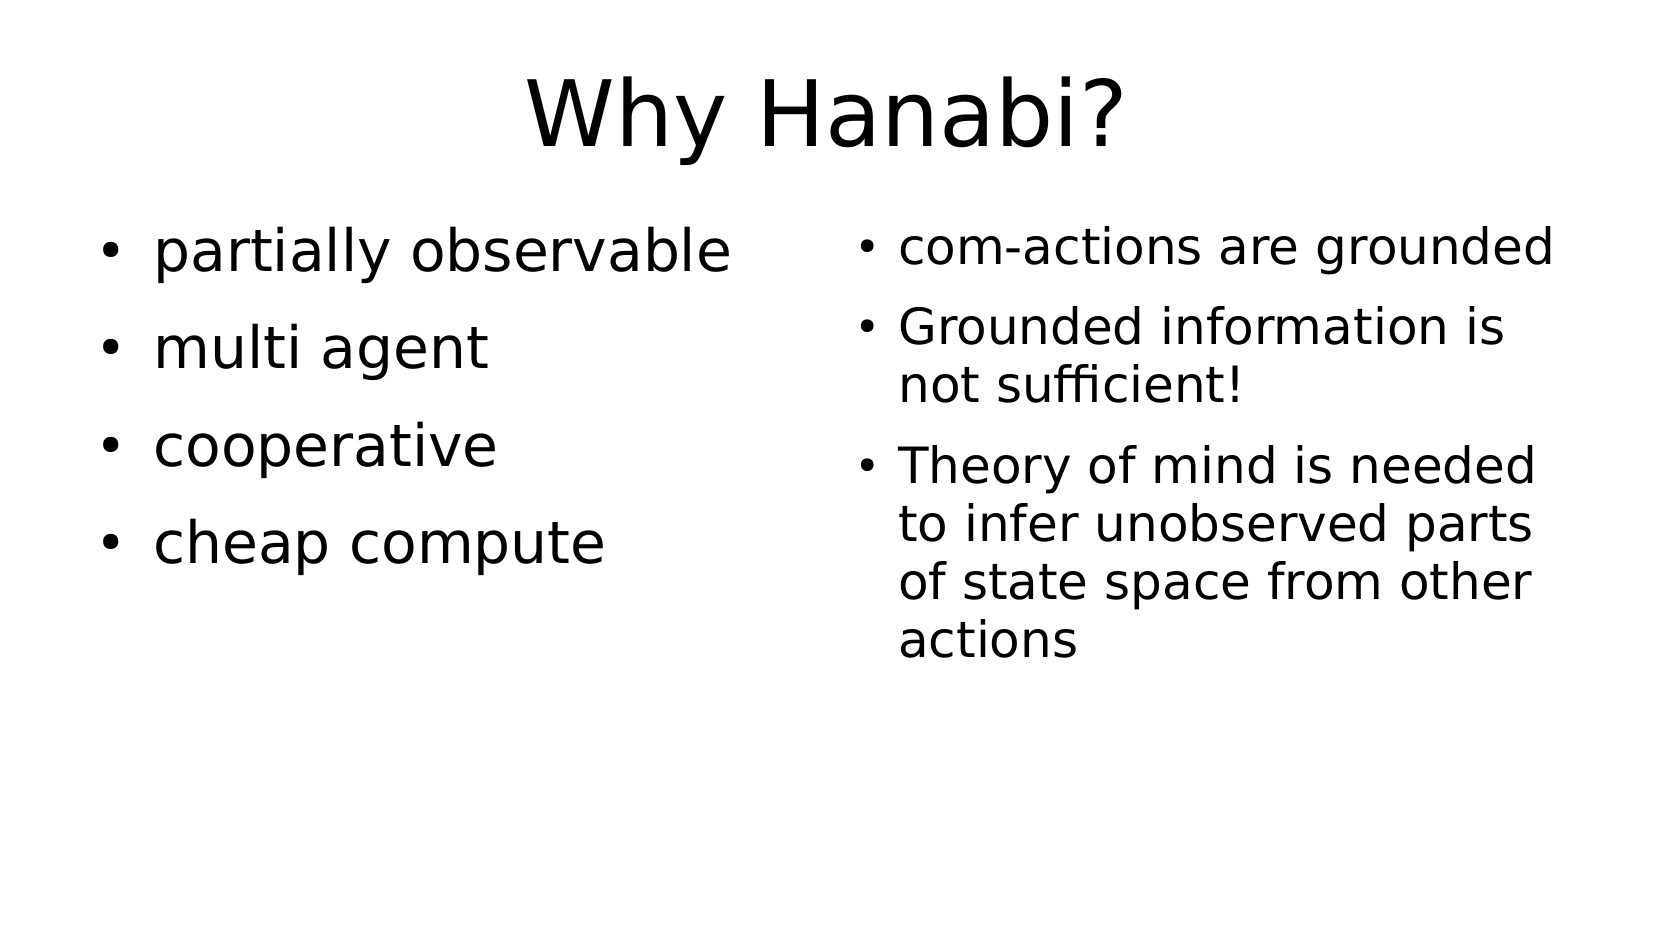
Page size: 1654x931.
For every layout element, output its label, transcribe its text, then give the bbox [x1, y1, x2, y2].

title Why Hanabi? [82, 37, 1571, 193]
list partially observable multi agent cooperative cheap compute [82, 217, 809, 758]
list com-actions are grounded Grounded information is not sufficient! Theory of mind is needed to infer unobserved parts of state space from other actions [845, 217, 1572, 758]
